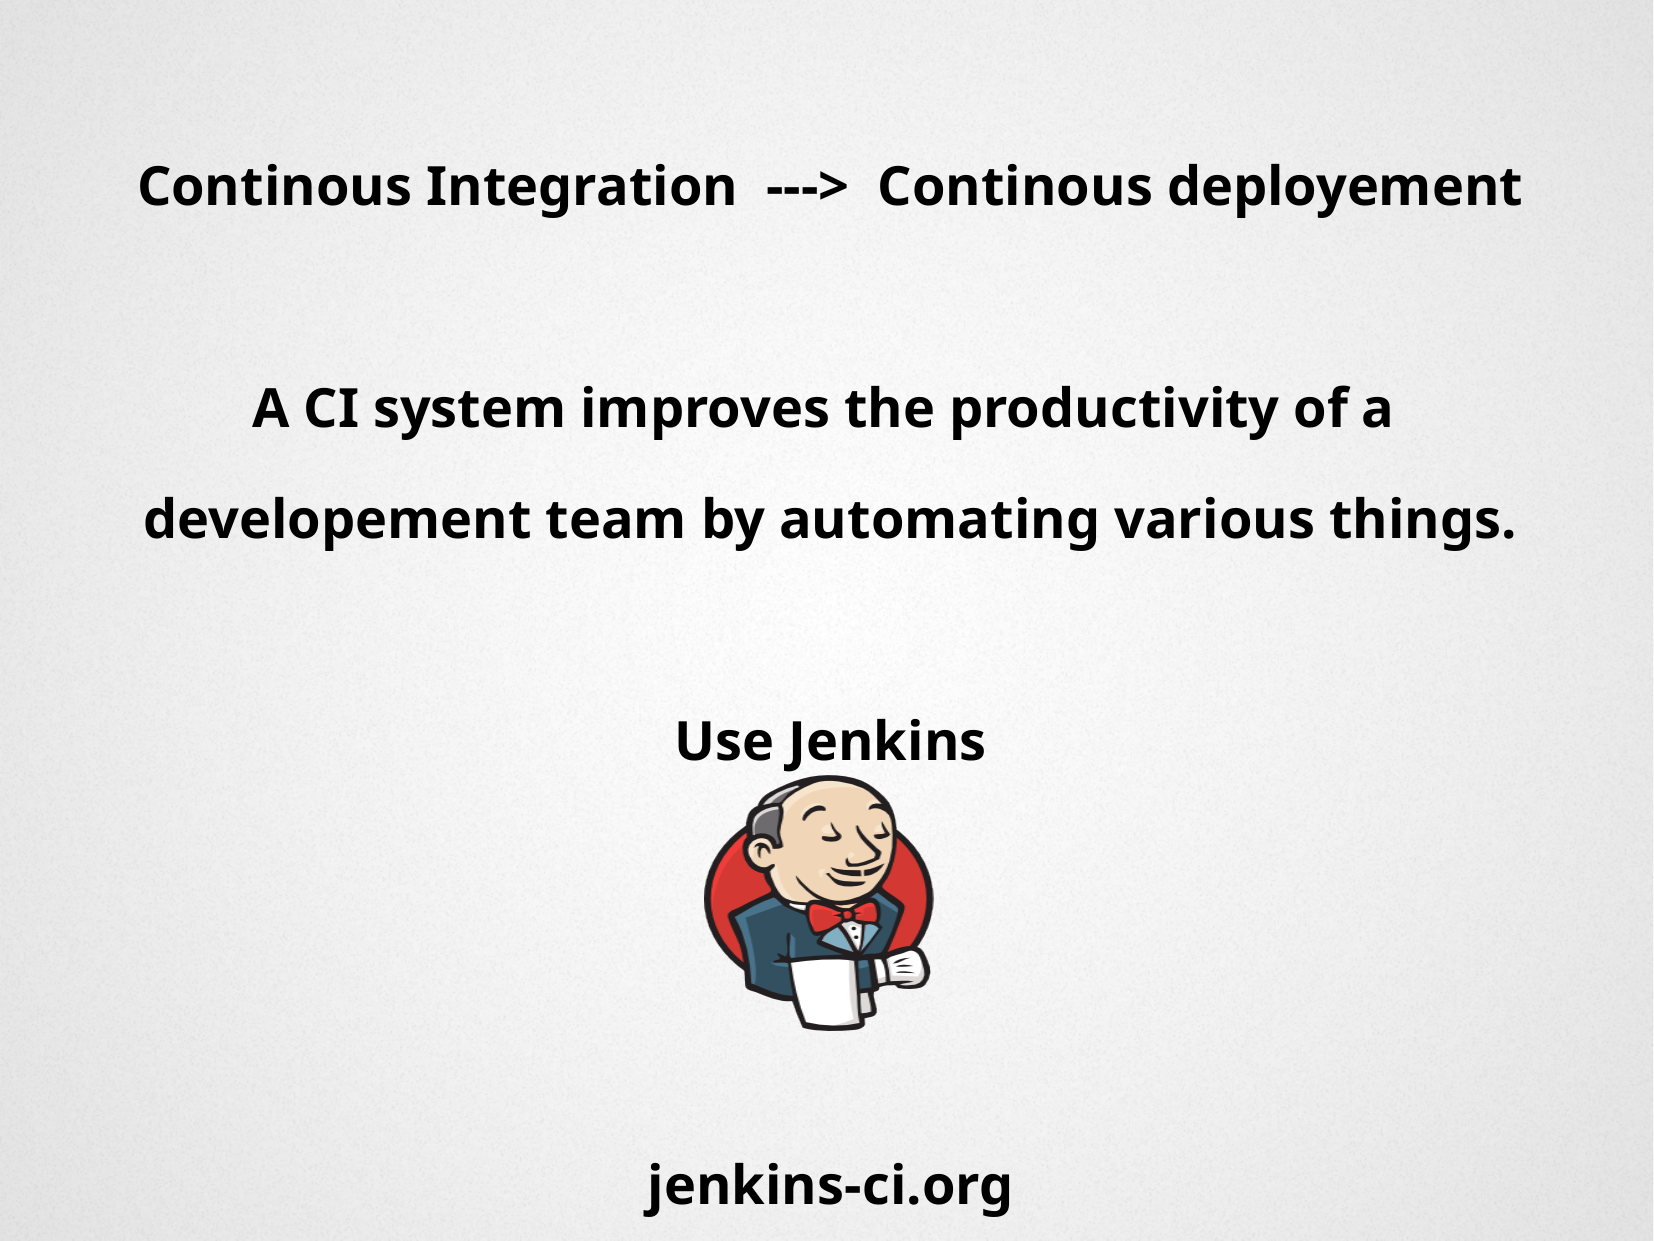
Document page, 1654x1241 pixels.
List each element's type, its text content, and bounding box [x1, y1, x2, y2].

text_box Continous Integration ---> Continous deployement A CI system improves the productivity of a developement team by automating various things. Use Jenkins jenkins-ci.org [29, 224, 1568, 1106]
picture [0, 0, 1654, 1241]
